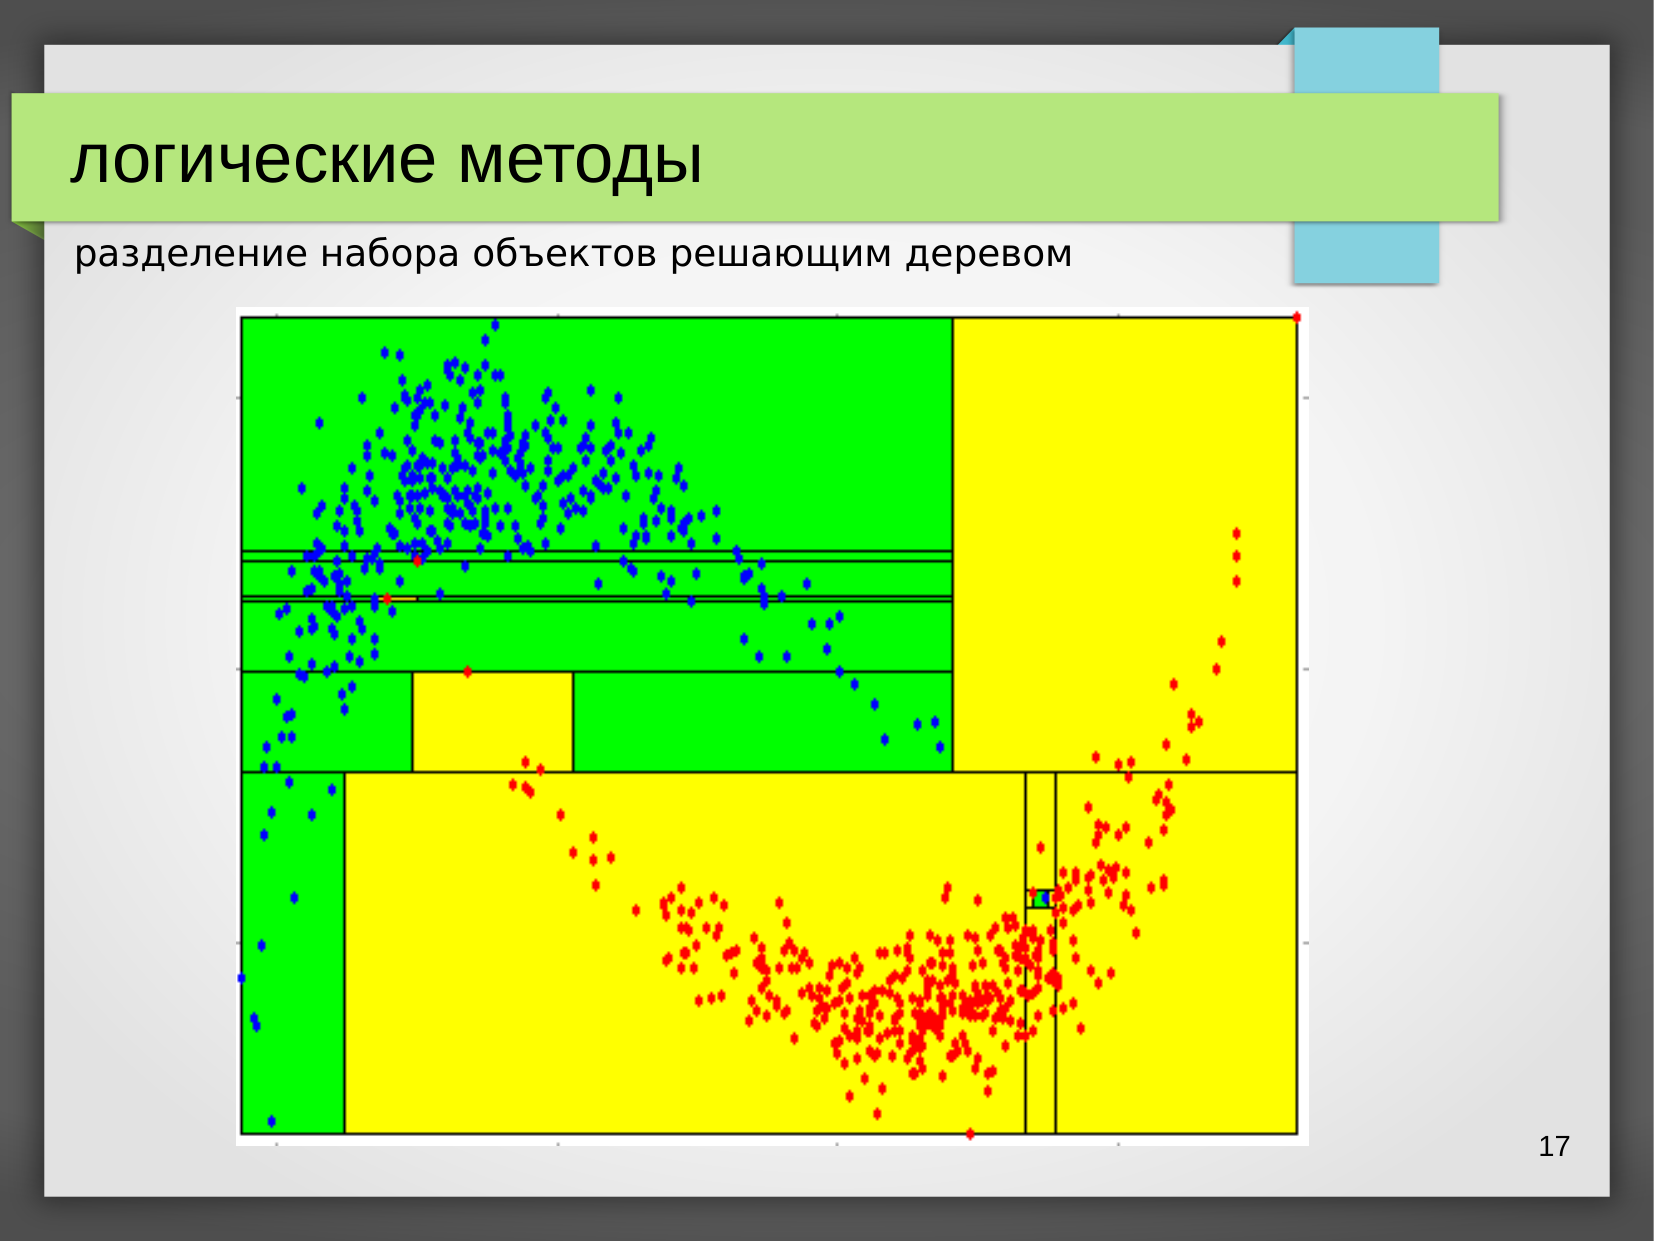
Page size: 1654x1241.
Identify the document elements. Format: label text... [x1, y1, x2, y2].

picture [0, 0, 1654, 1241]
text_box разделение набора объектов решающим деревом [59, 224, 1158, 296]
title логические методы [70, 118, 1205, 199]
